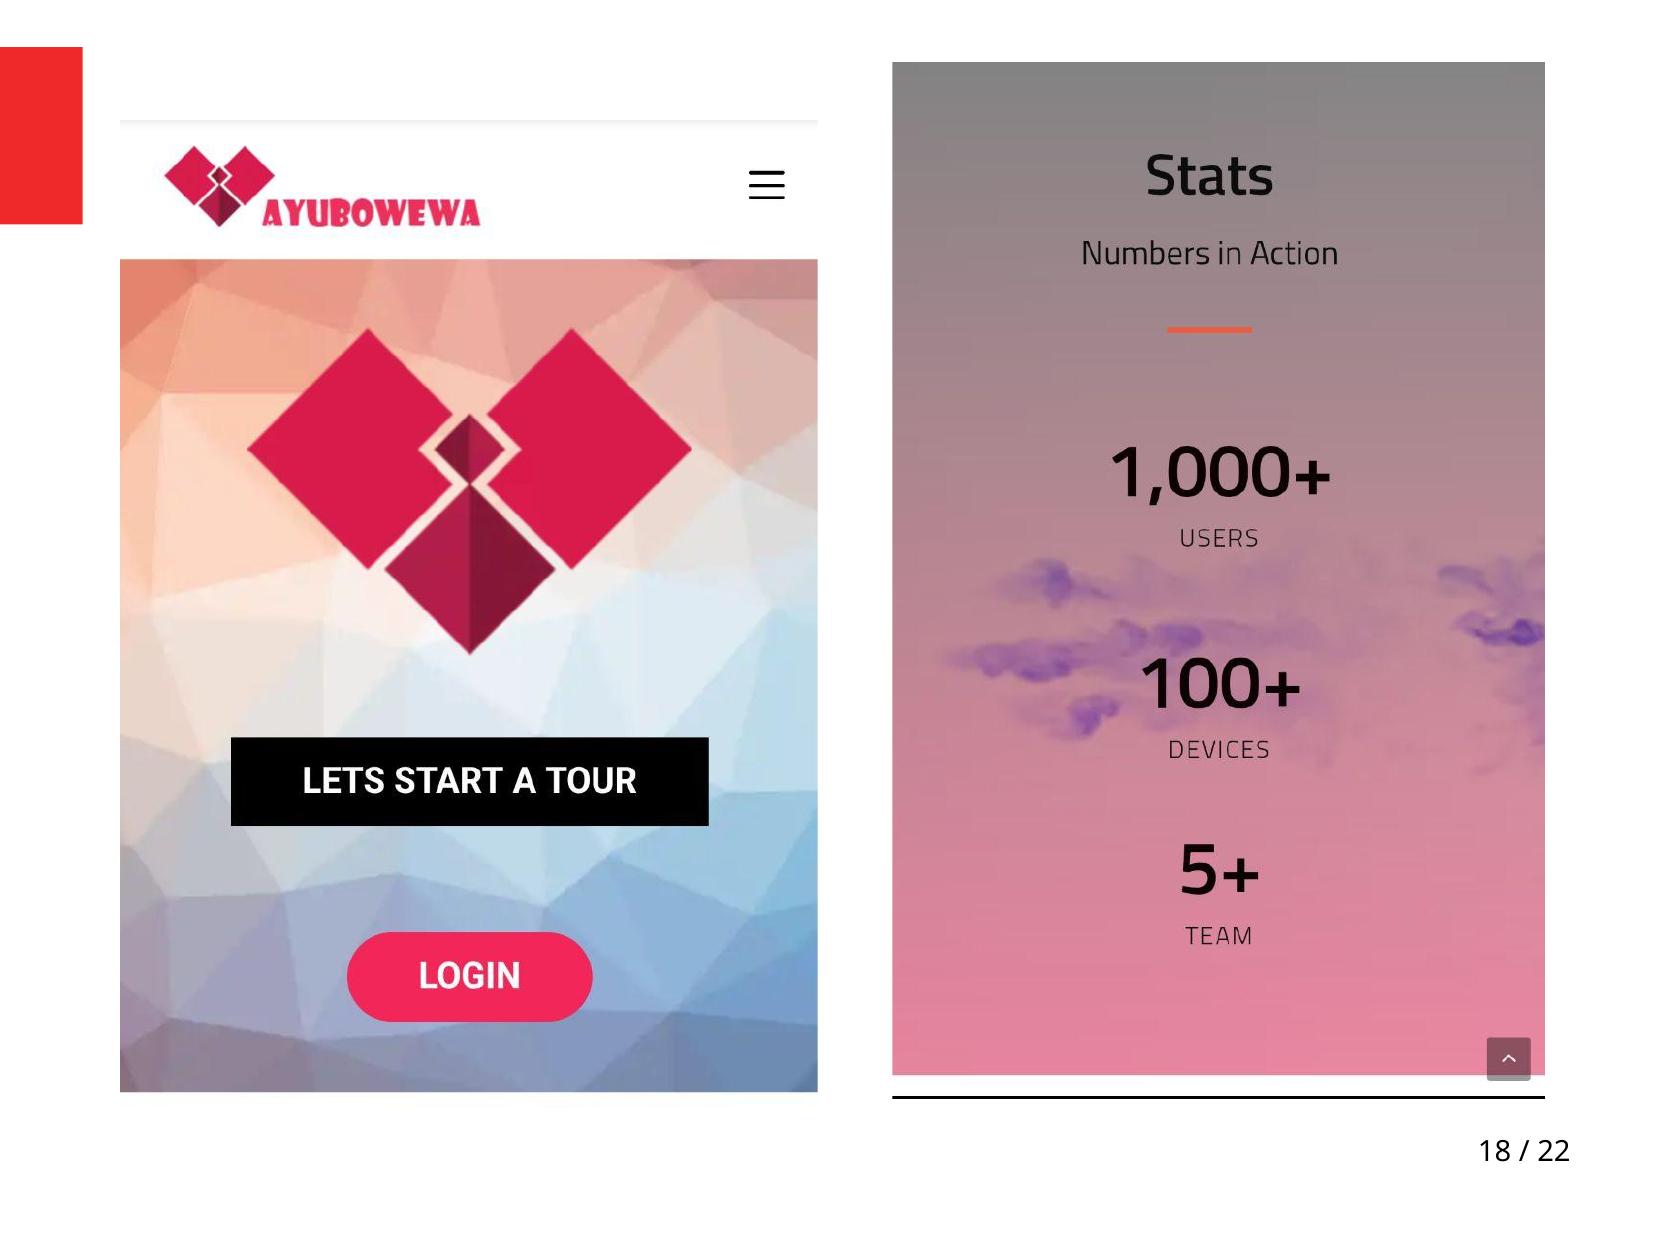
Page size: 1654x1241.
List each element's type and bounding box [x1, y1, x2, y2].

picture [892, 60, 1546, 1099]
picture [120, 120, 818, 1141]
